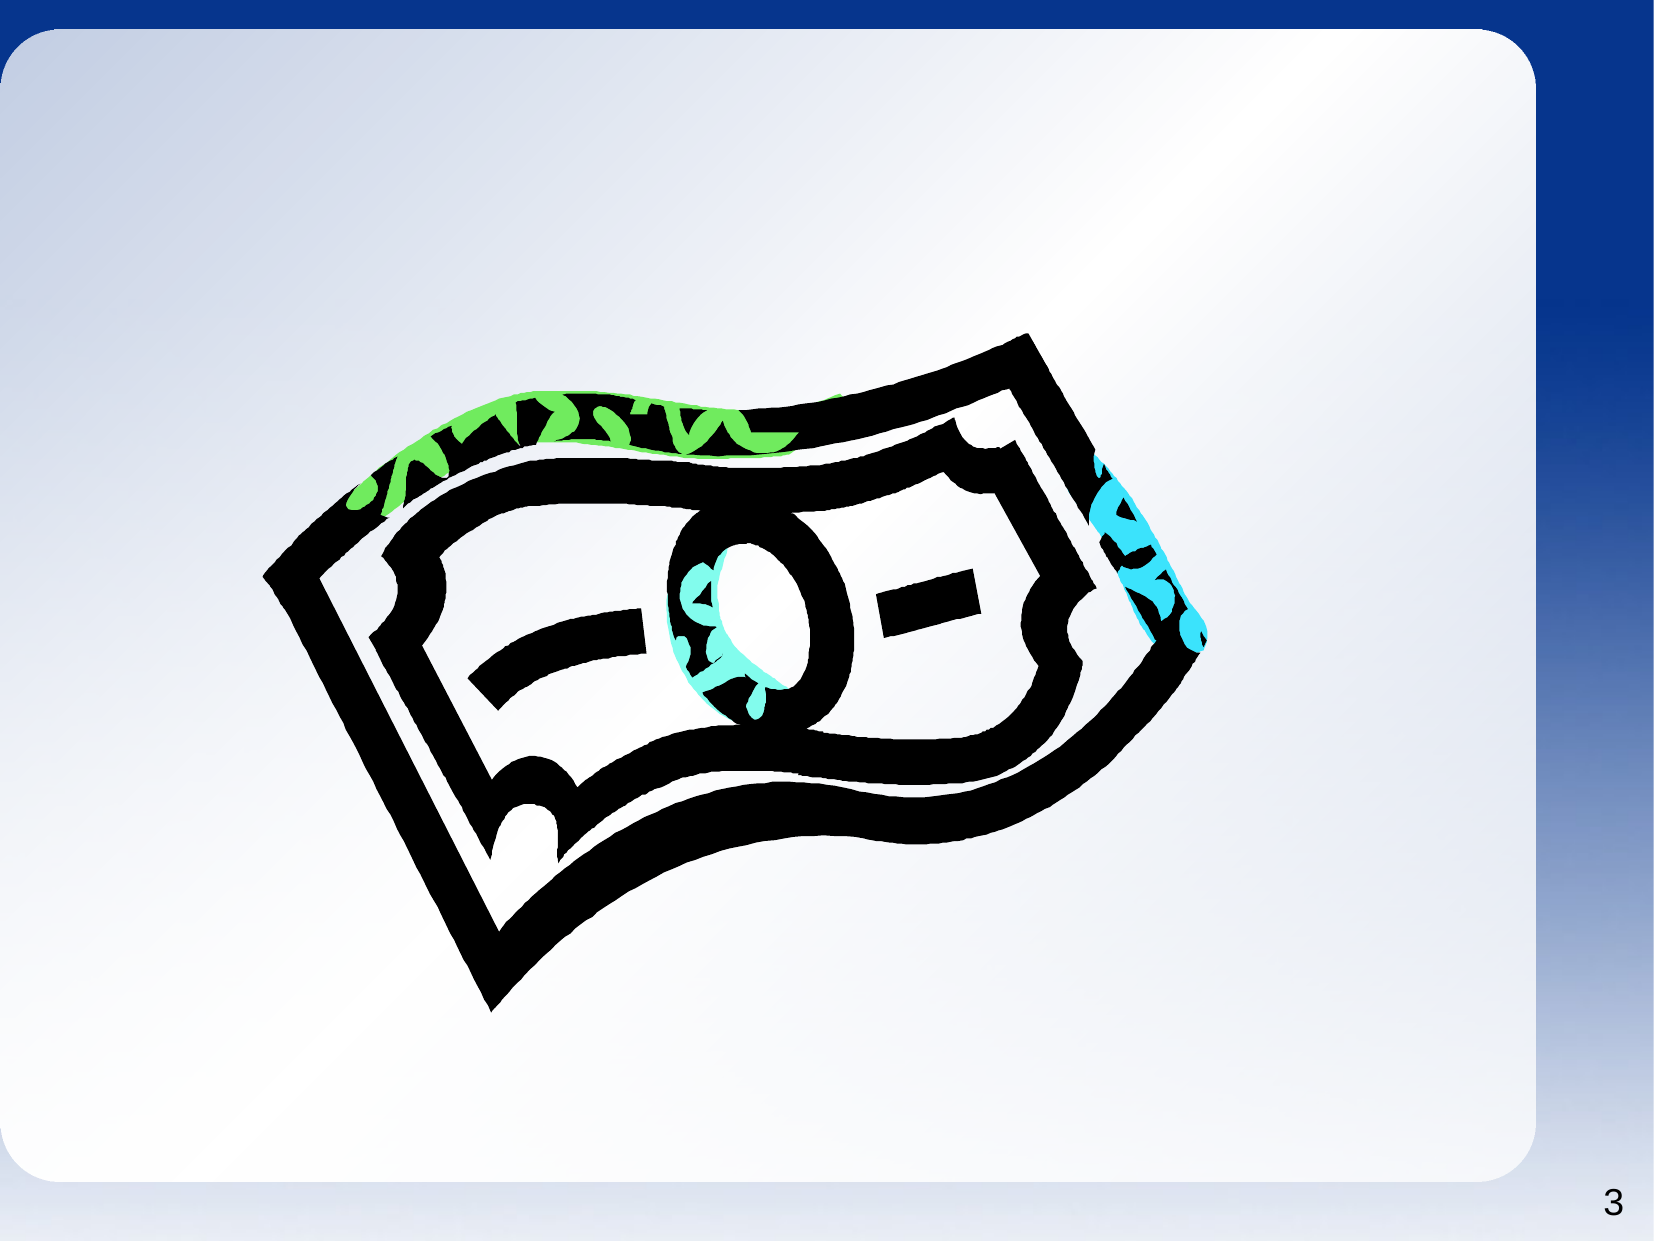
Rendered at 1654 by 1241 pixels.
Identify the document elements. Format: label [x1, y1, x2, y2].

picture [0, 0, 1654, 1241]
picture [262, 333, 1208, 1013]
title [29, 49, 1506, 178]
